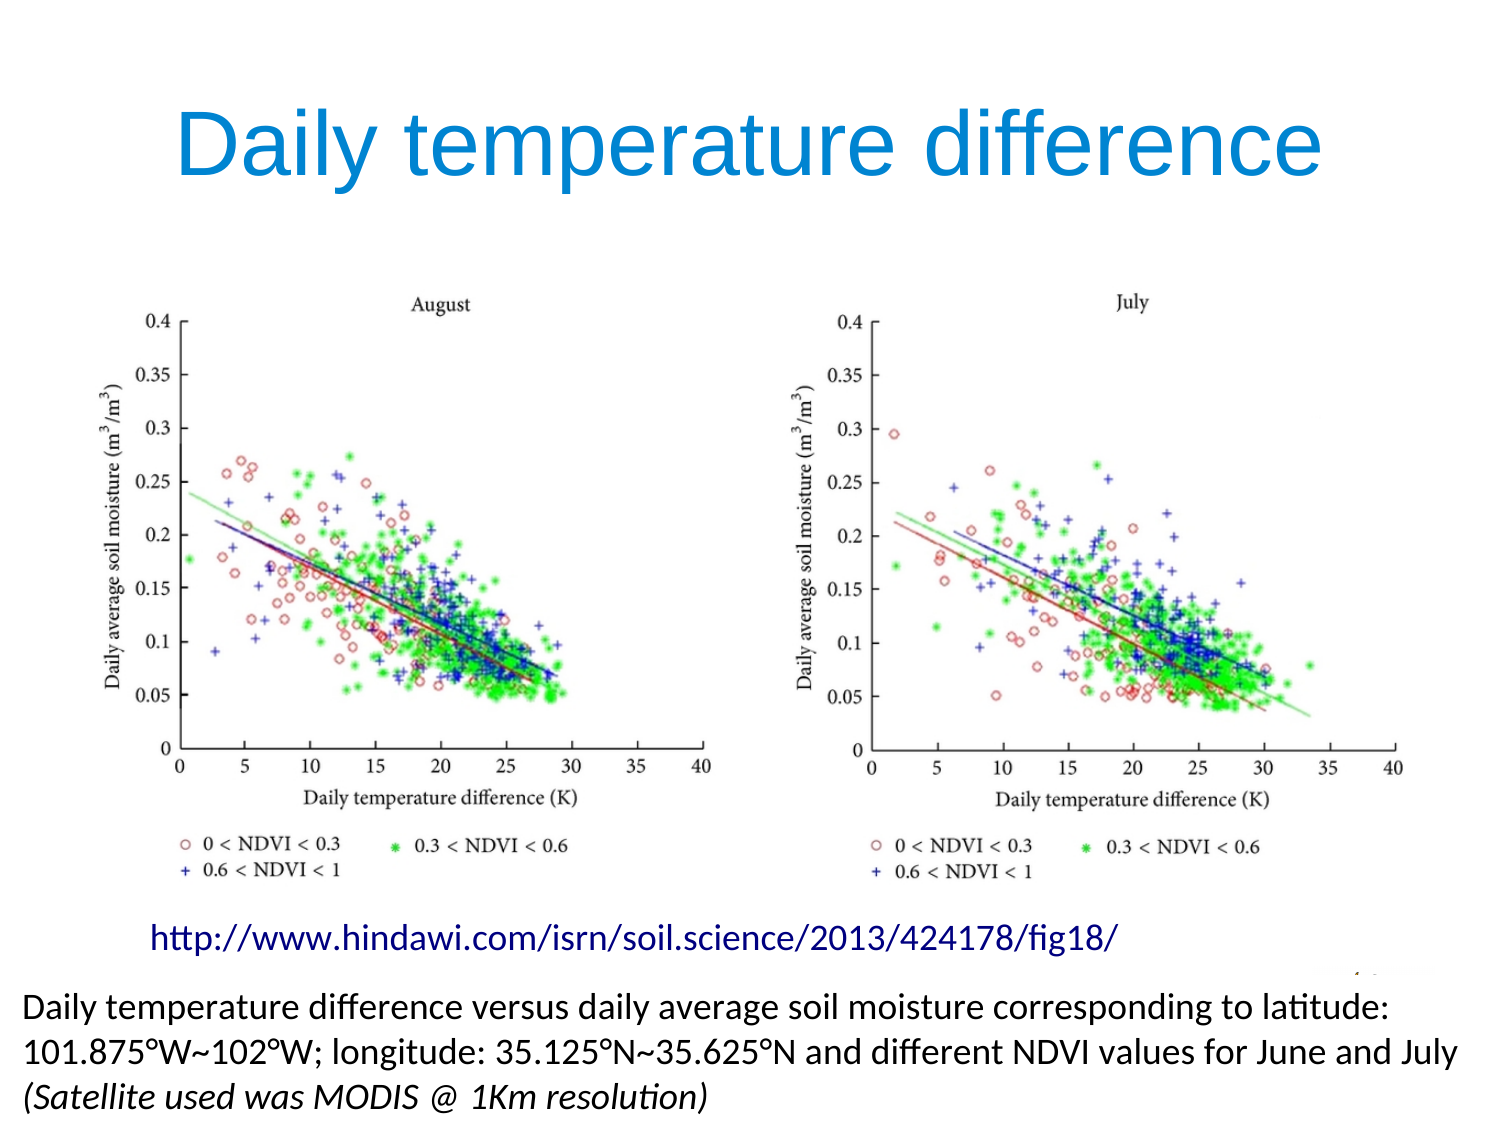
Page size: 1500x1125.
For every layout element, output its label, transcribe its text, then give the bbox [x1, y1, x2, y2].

text_box http://www.hindawi.com/isrn/soil.science/2013/424178/fig18/ [135, 906, 1313, 966]
picture [74, 271, 734, 907]
title Daily temperature difference [75, 45, 1426, 233]
text_box Daily temperature difference versus daily average soil moisture corresponding to latitude: 101.875°W~102°W; longitude: 35.125°N~35.625°N and different NDVI values for June and July (Satellite used was MODIS @ 1Km resolution) [7, 975, 1500, 1125]
picture [766, 269, 1426, 908]
picture [1312, 966, 1435, 975]
